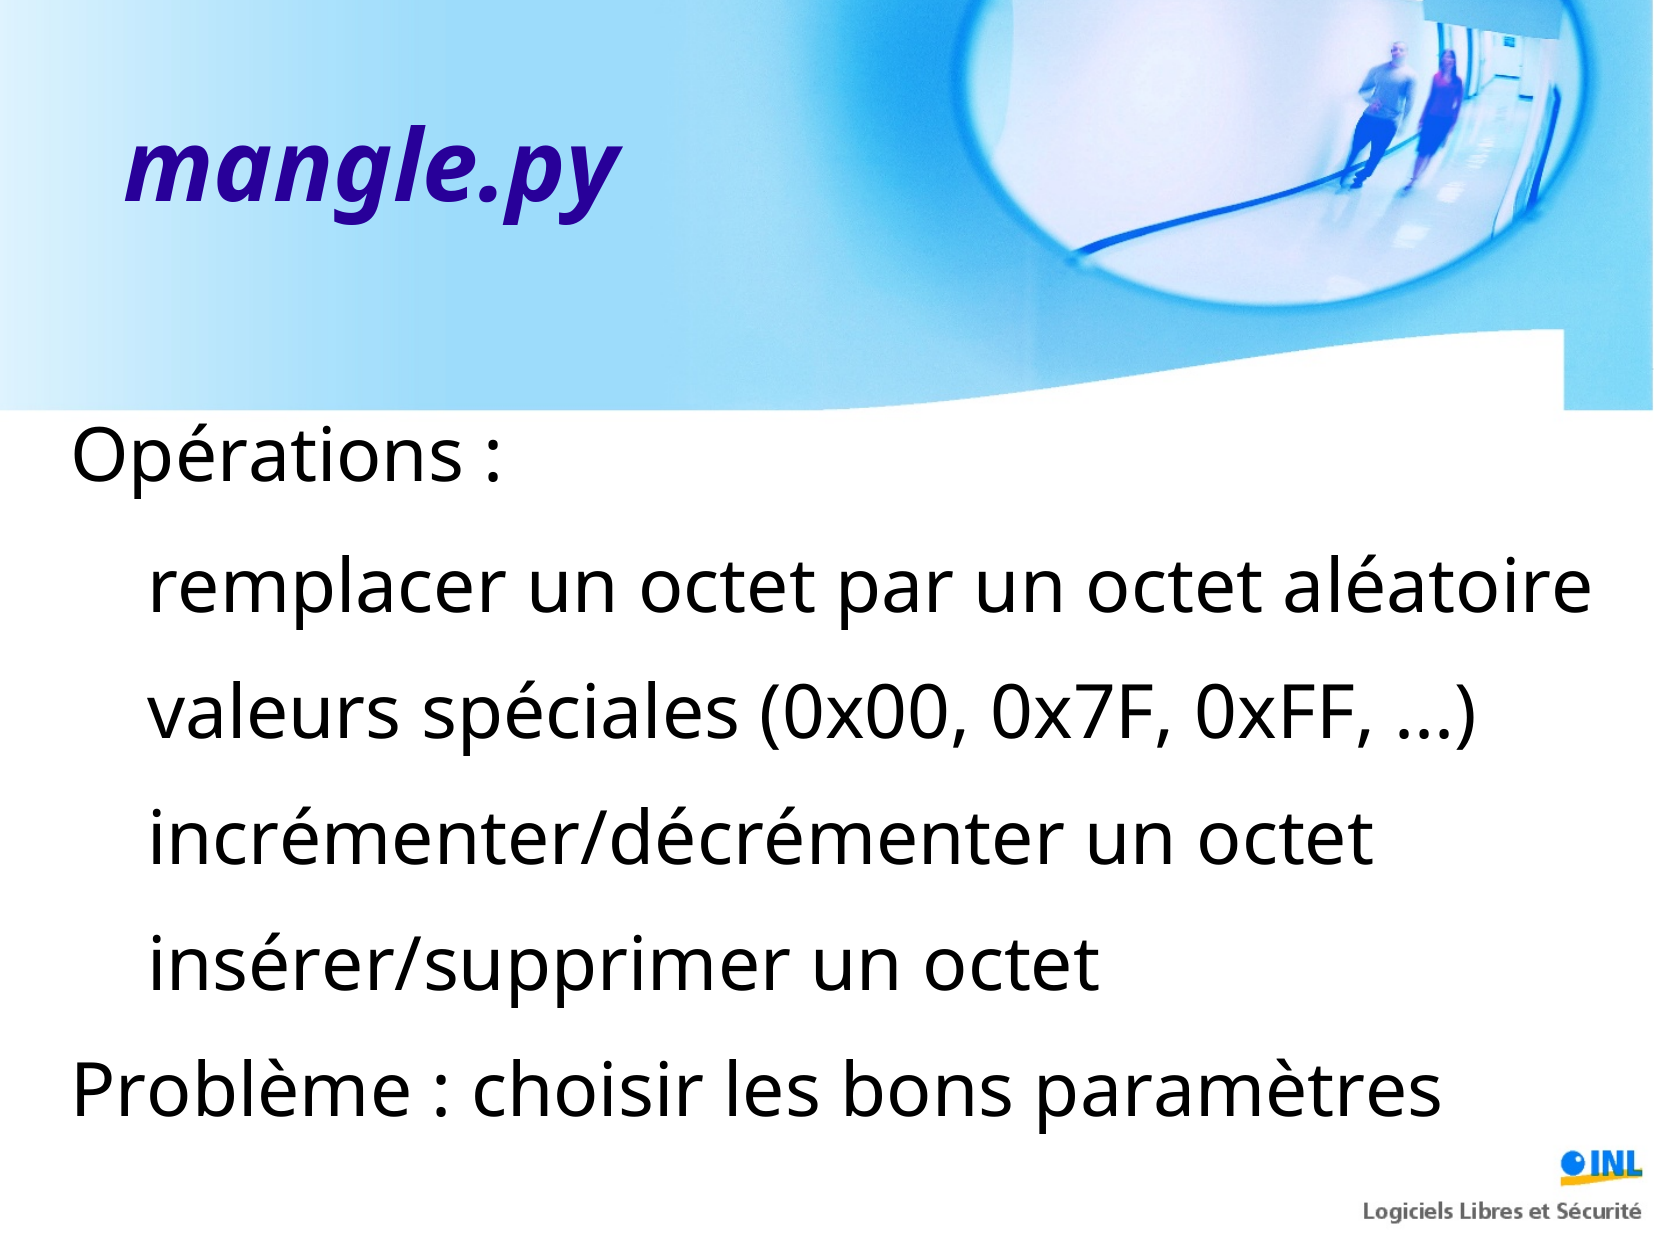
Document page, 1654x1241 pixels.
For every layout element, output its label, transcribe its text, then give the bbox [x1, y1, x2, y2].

title mangle.py [123, 58, 1536, 266]
list Opérations : remplacer un octet par un octet aléatoire valeurs spéciales (0x00, 0x7F, 0xFF, ...) incrémenter/décrémenter un octet insérer/supprimer un octet Problème : choisir les bons paramètres [52, 400, 1614, 1211]
picture [0, 0, 1654, 1241]
